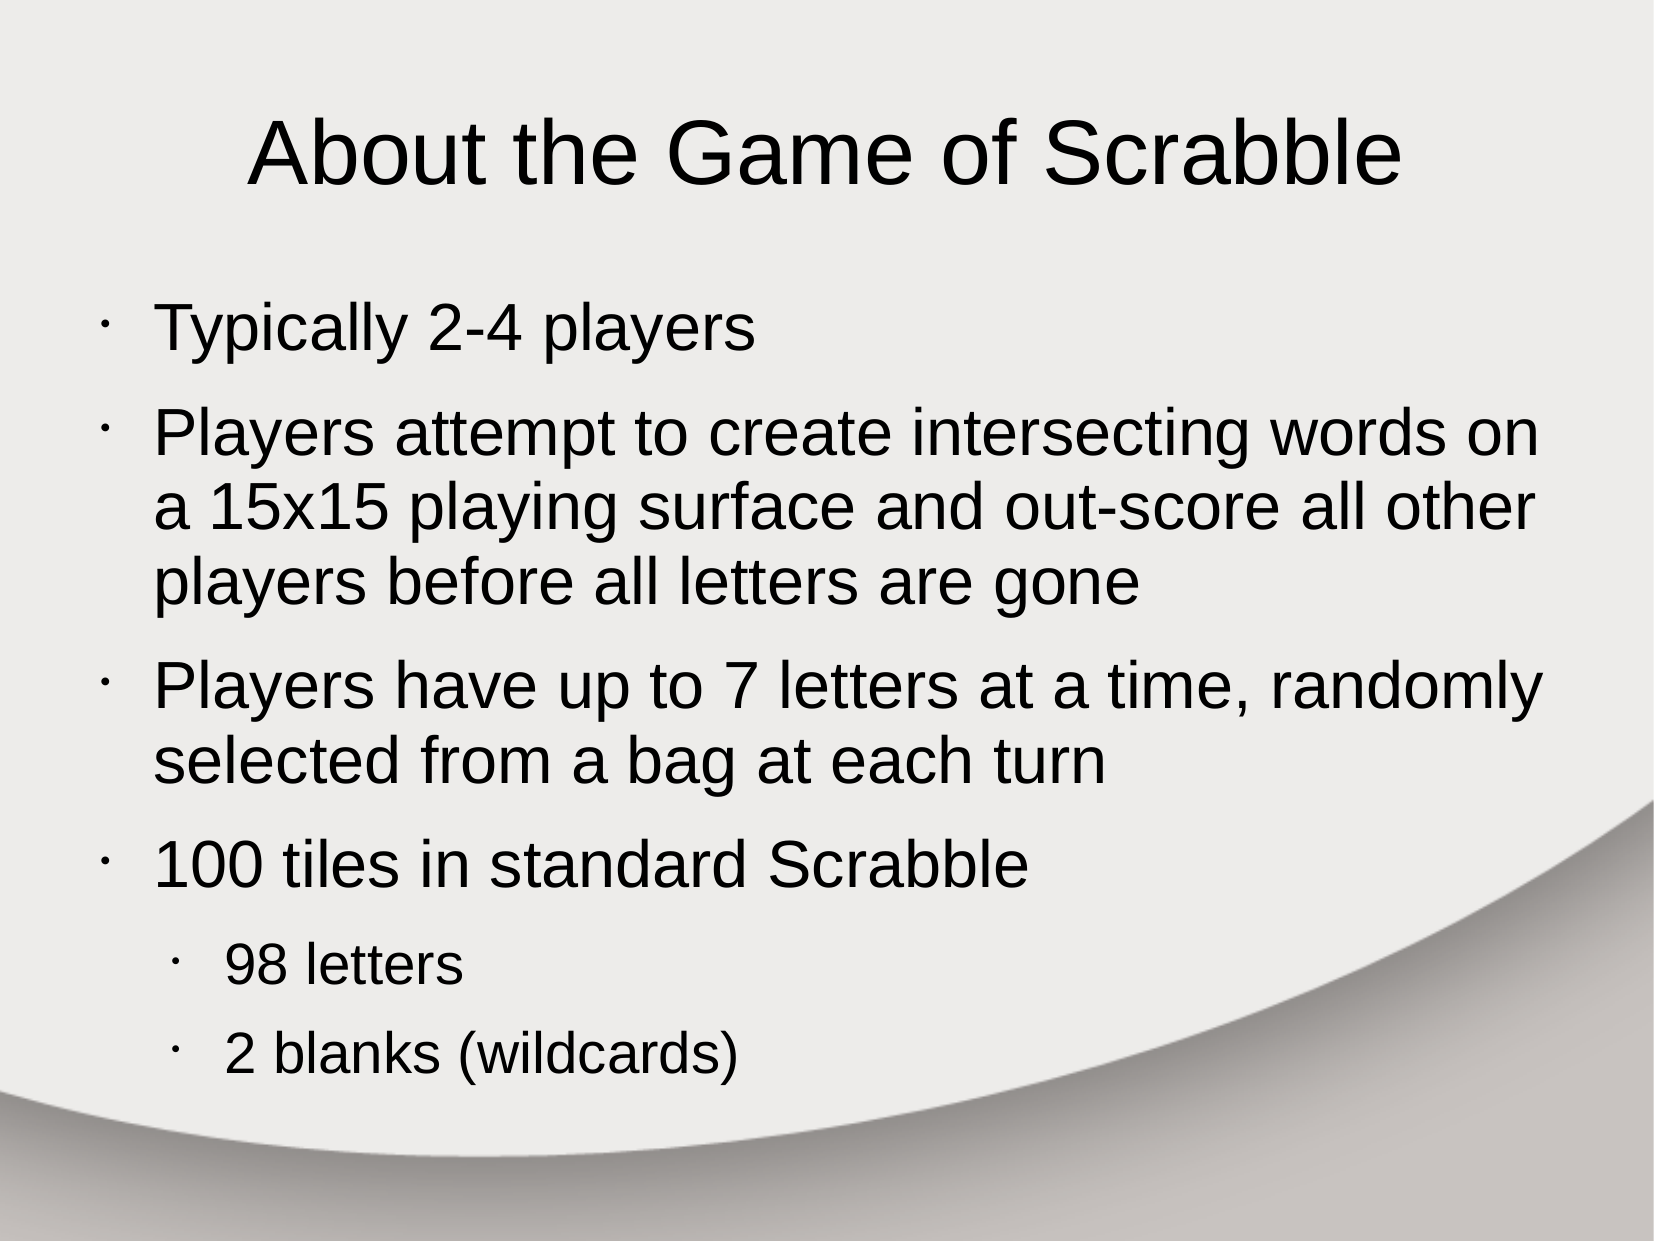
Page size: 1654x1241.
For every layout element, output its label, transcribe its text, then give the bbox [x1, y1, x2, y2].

title About the Game of Scrabble [82, 49, 1571, 257]
list Typically 2-4 players Players attempt to create intersecting words on a 15x15 playing surface and out-score all other players before all letters are gone Players have up to 7 letters at a time, randomly selected from a bag at each turn 100 tiles in standard Scrabble 98 letters 2 blanks (wildcards) [82, 290, 1571, 1109]
picture [0, 0, 1654, 1241]
